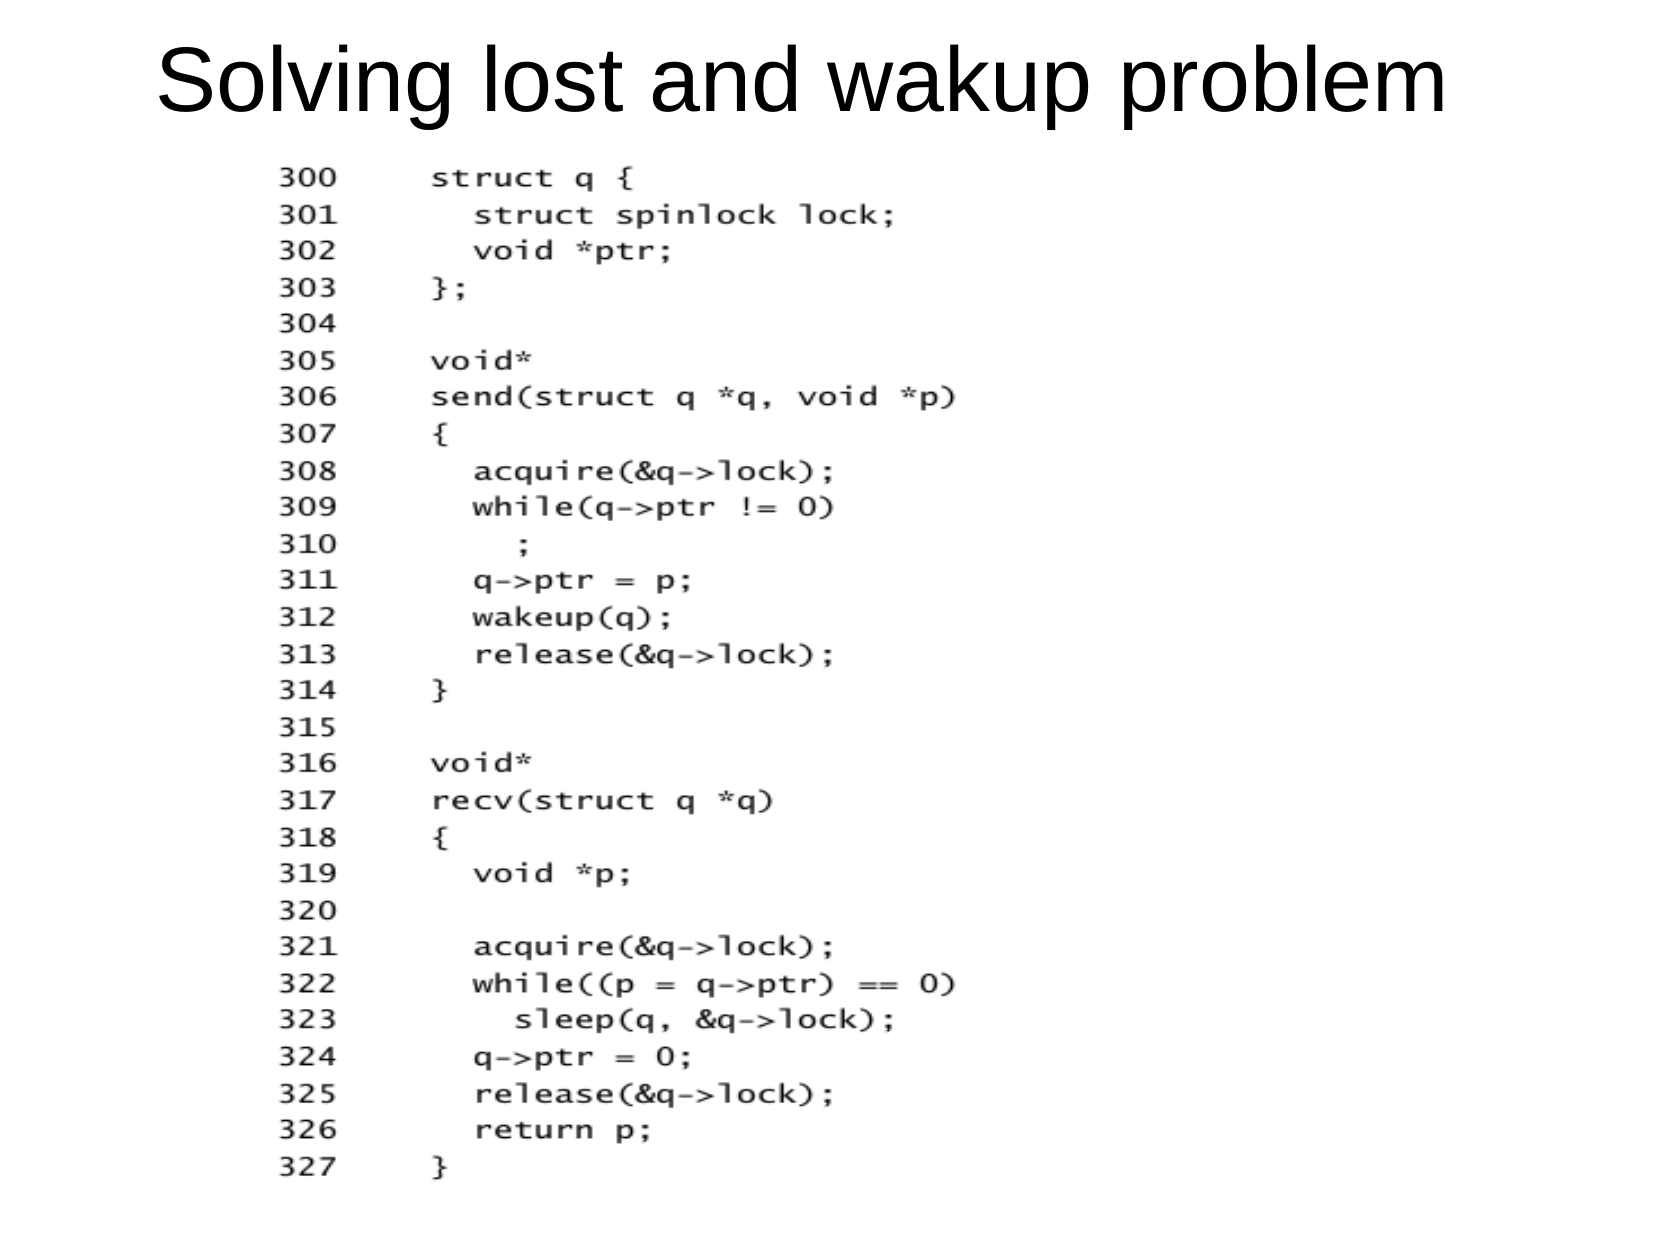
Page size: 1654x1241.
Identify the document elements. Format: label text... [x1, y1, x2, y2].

title Solving lost and wakup problem [59, 0, 1548, 184]
picture [212, 146, 1111, 1193]
